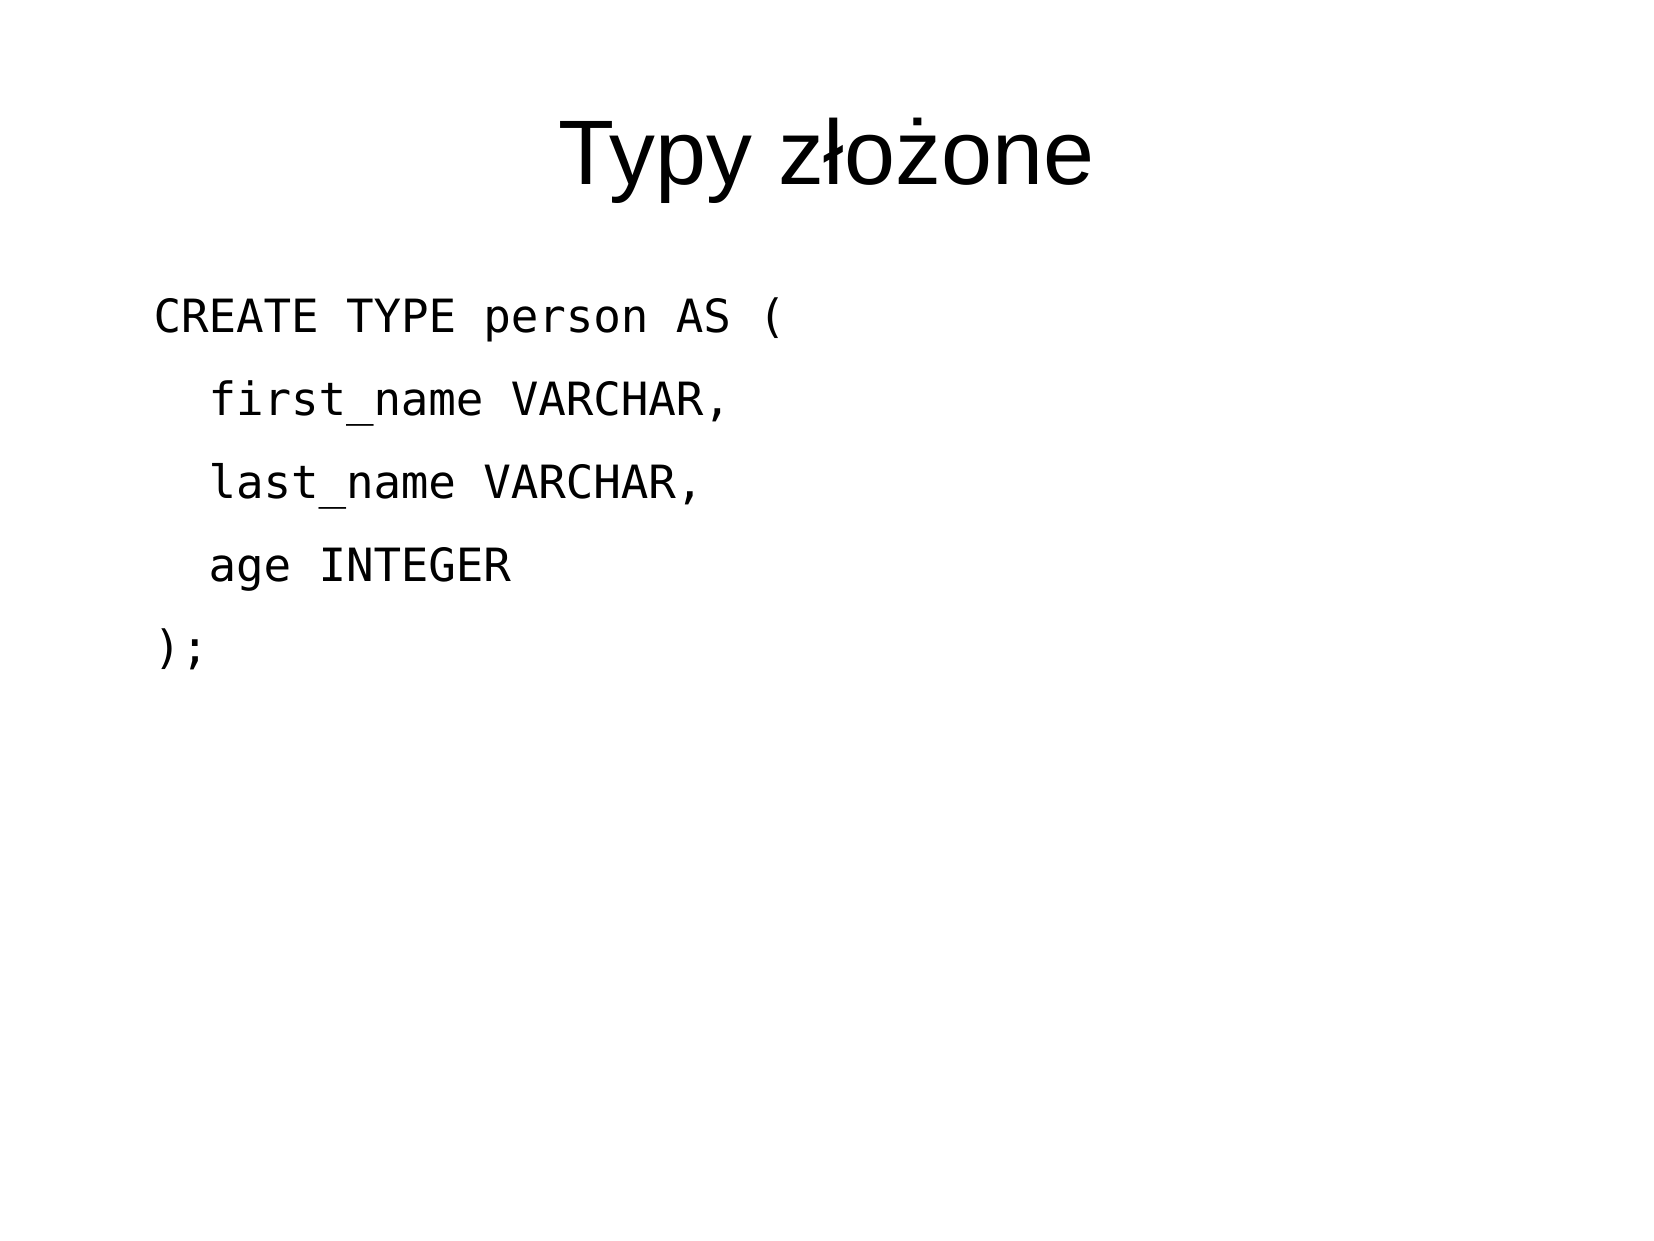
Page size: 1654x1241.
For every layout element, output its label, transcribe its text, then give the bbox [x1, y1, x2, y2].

title Typy złożone [82, 49, 1571, 257]
list CREATE TYPE person AS ( first_name VARCHAR, last_name VARCHAR, age INTEGER ); [82, 290, 1571, 1010]
